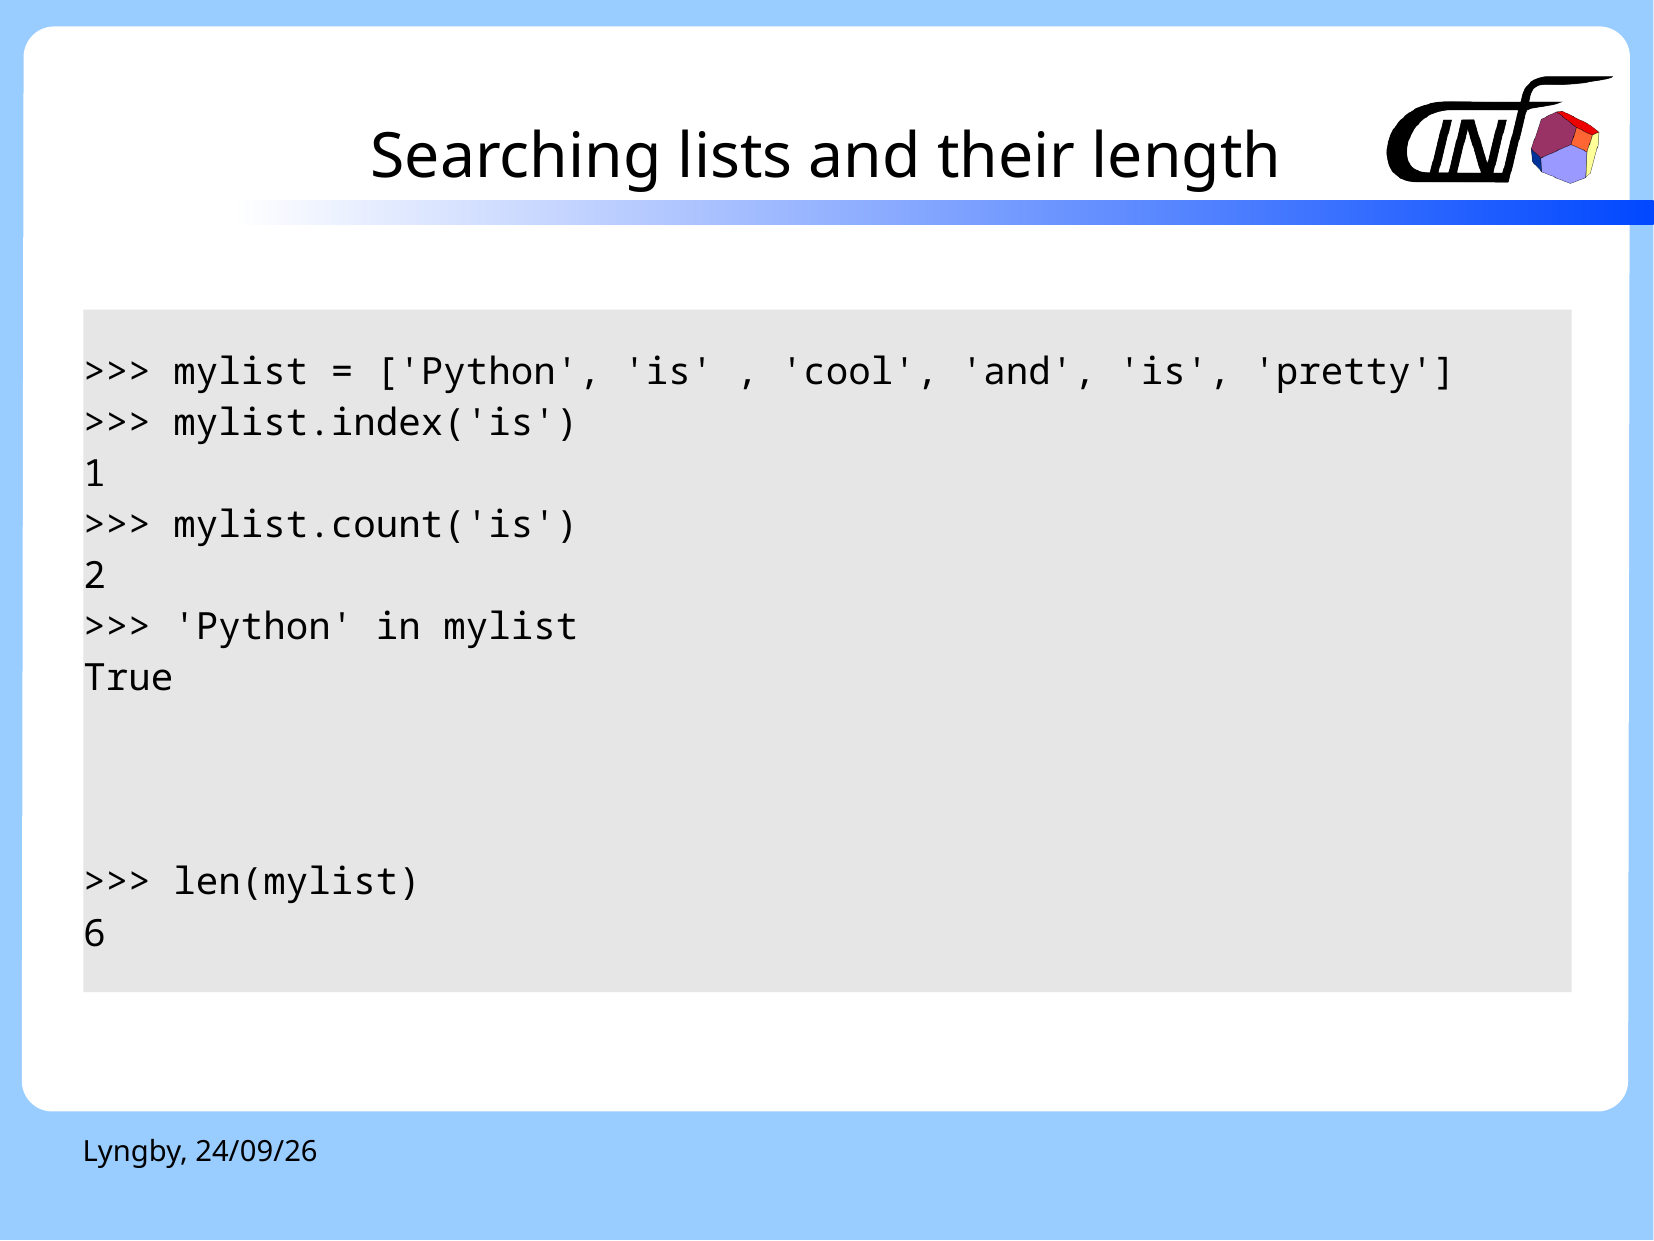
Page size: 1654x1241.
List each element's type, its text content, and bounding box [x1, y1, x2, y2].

title Searching lists and their length [82, 49, 1571, 257]
text_box >>> mylist = ['Python', 'is' , 'cool', 'and', 'is', 'pretty'] >>> mylist.index('is') 1 >>> mylist.count('is') 2 >>> 'Python' in mylist True >>> len(mylist) 6 [83, 309, 1572, 993]
picture [1571, 76, 1613, 184]
